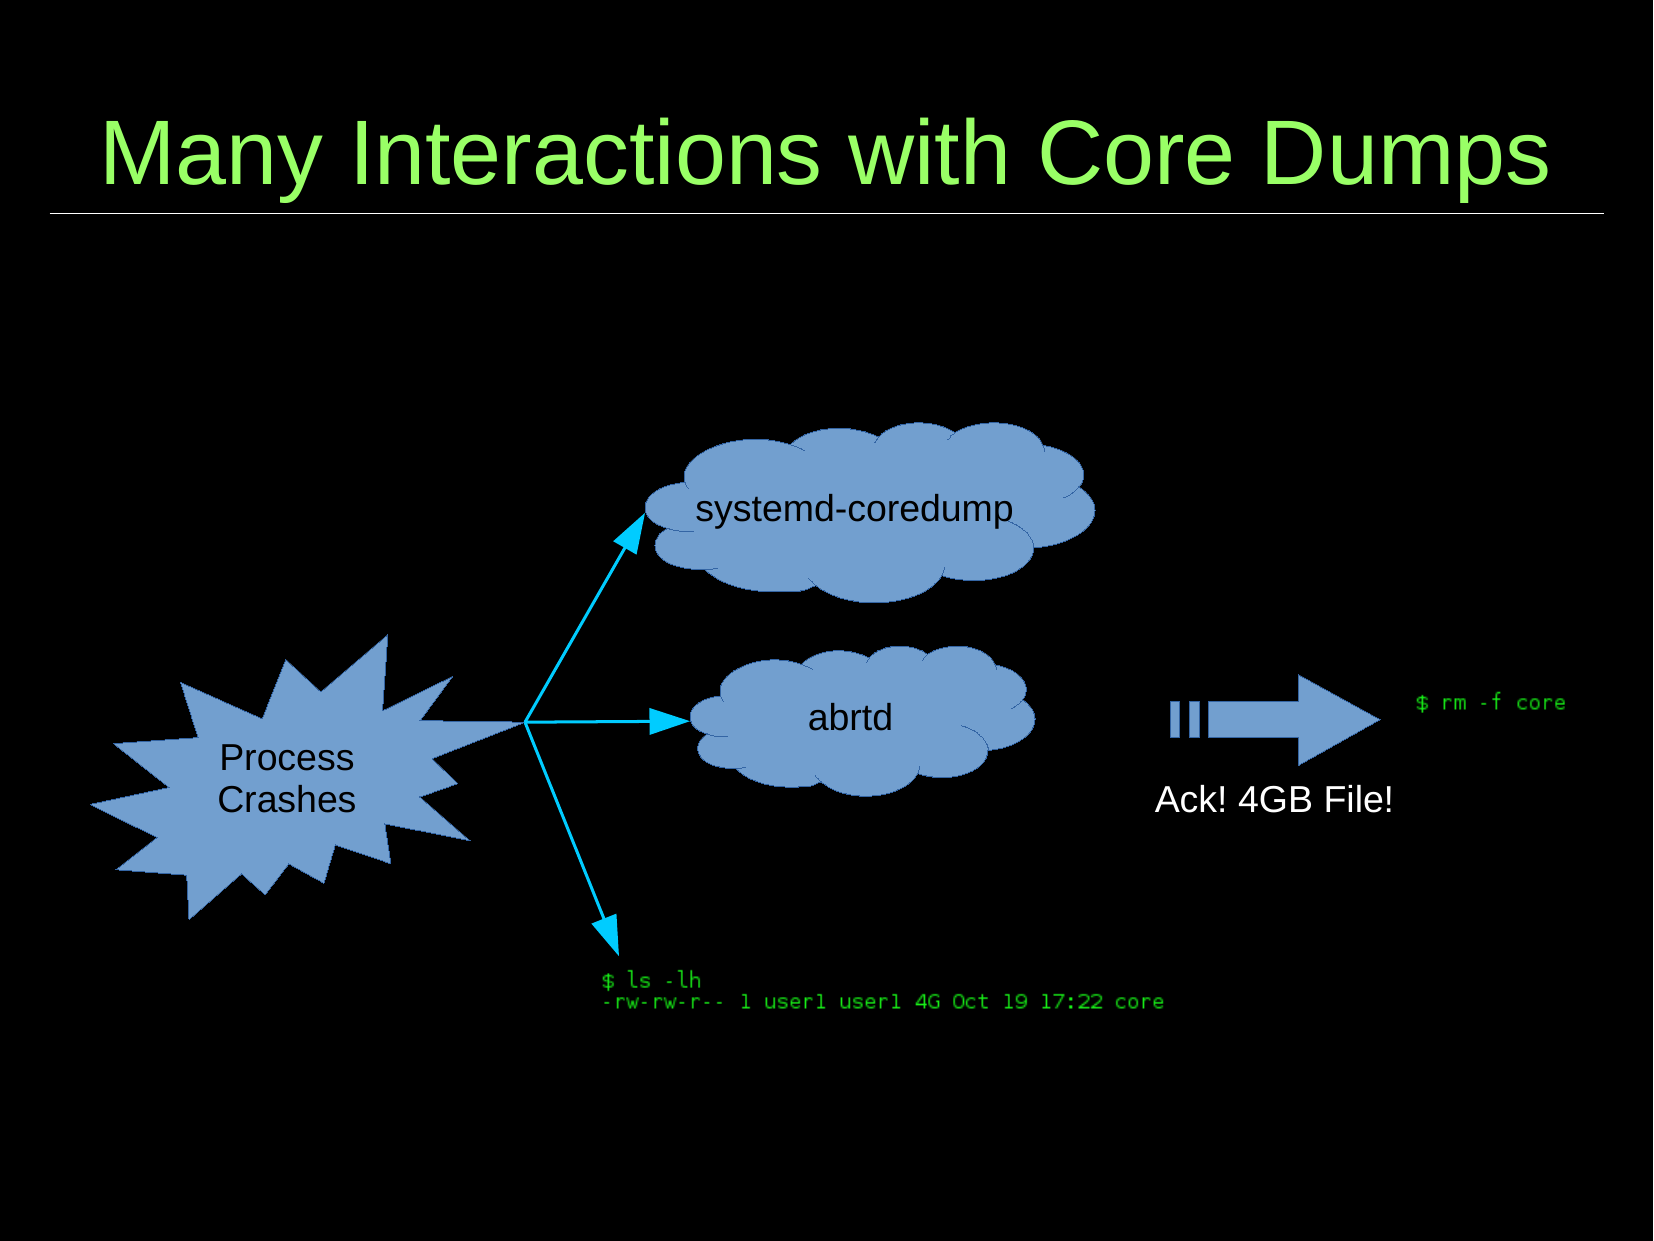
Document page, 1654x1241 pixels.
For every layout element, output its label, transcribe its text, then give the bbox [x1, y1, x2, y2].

text_box [1170, 701, 1180, 738]
text_box Process Crashes [90, 634, 523, 920]
text_box [1208, 674, 1381, 766]
text_box Ack! 4GB File! [1140, 770, 1411, 870]
picture [1414, 689, 1576, 721]
picture [600, 964, 1168, 1020]
text_box [1189, 701, 1200, 738]
title Many Interactions with Core Dumps [82, 49, 1571, 257]
text_box systemd-coredump [645, 422, 1096, 603]
text_box abrtd [690, 646, 1036, 797]
